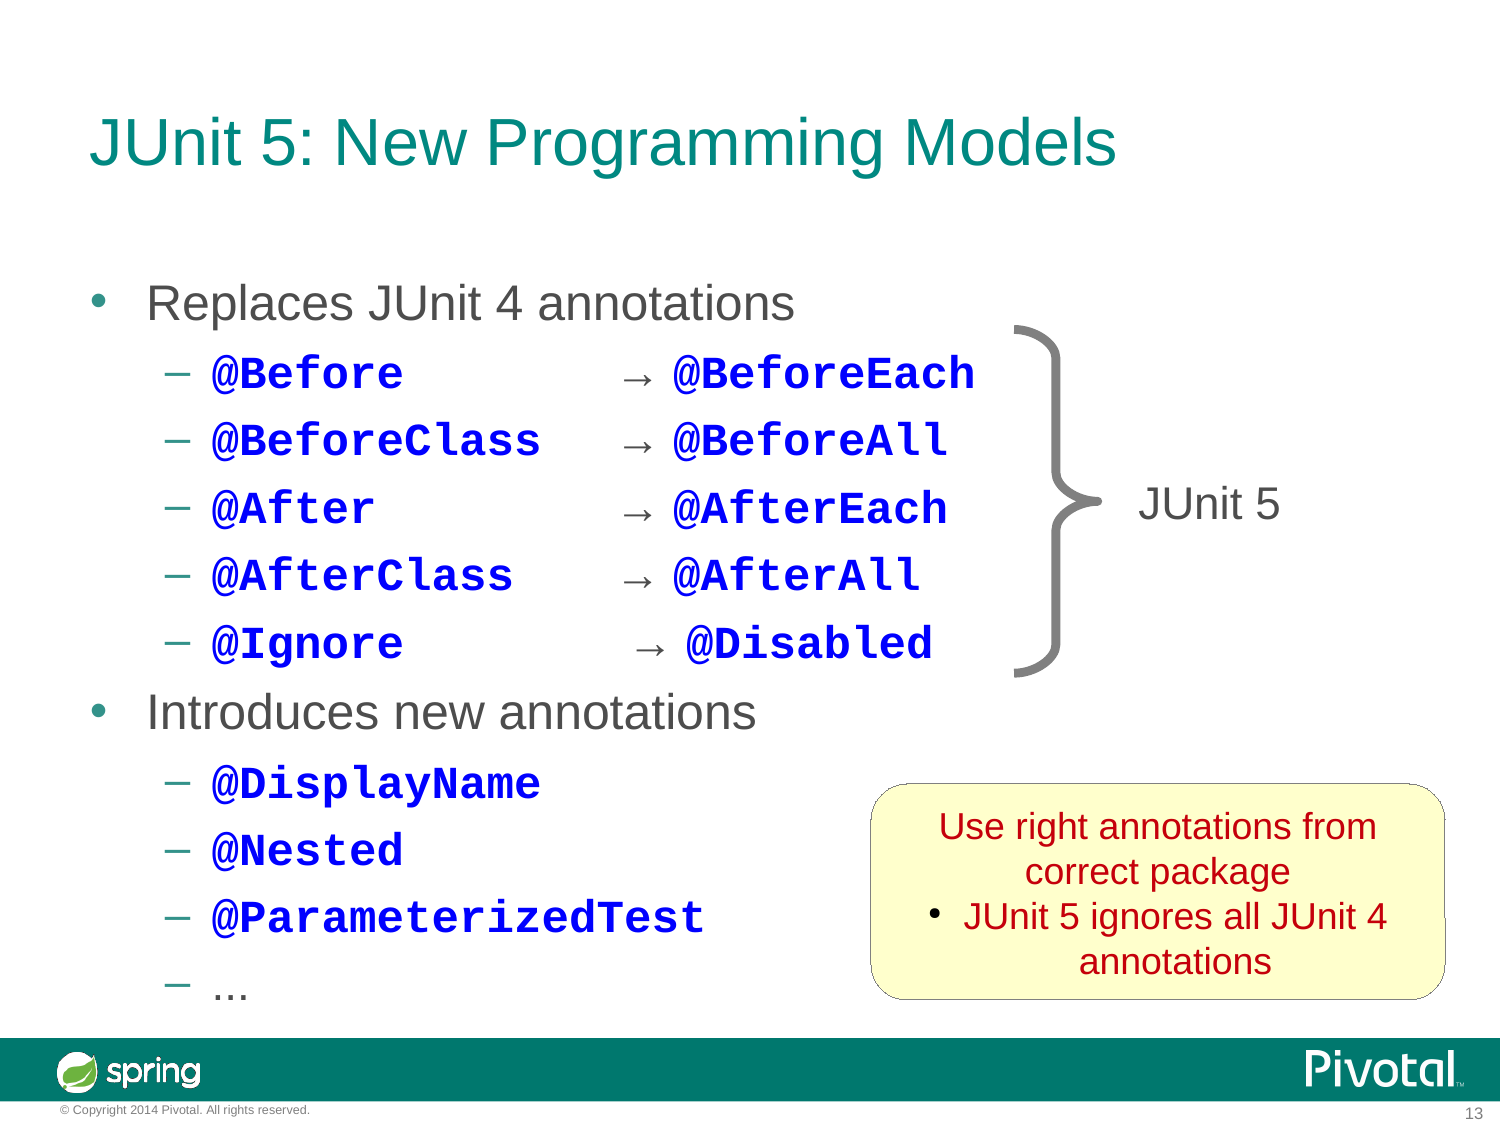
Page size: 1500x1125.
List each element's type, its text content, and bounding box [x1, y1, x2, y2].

title JUnit 5: New Programming Models [75, 45, 1426, 233]
text_box Use right annotations from correct package JUnit 5 ignores all JUnit 4 annotations [870, 783, 1446, 1000]
list Replaces JUnit 4 annotations @Before → @BeforeEach @BeforeClass → @BeforeAll @After → @AfterEach @AfterClass → @AfterAll @Ignore → @Disabled Introduces new annotations @DisplayName @Nested @ParameterizedTest ... [75, 262, 1426, 1023]
text_box JUnit 5 [1123, 466, 1340, 537]
picture [32, 1041, 210, 1103]
picture [1306, 1050, 1464, 1087]
